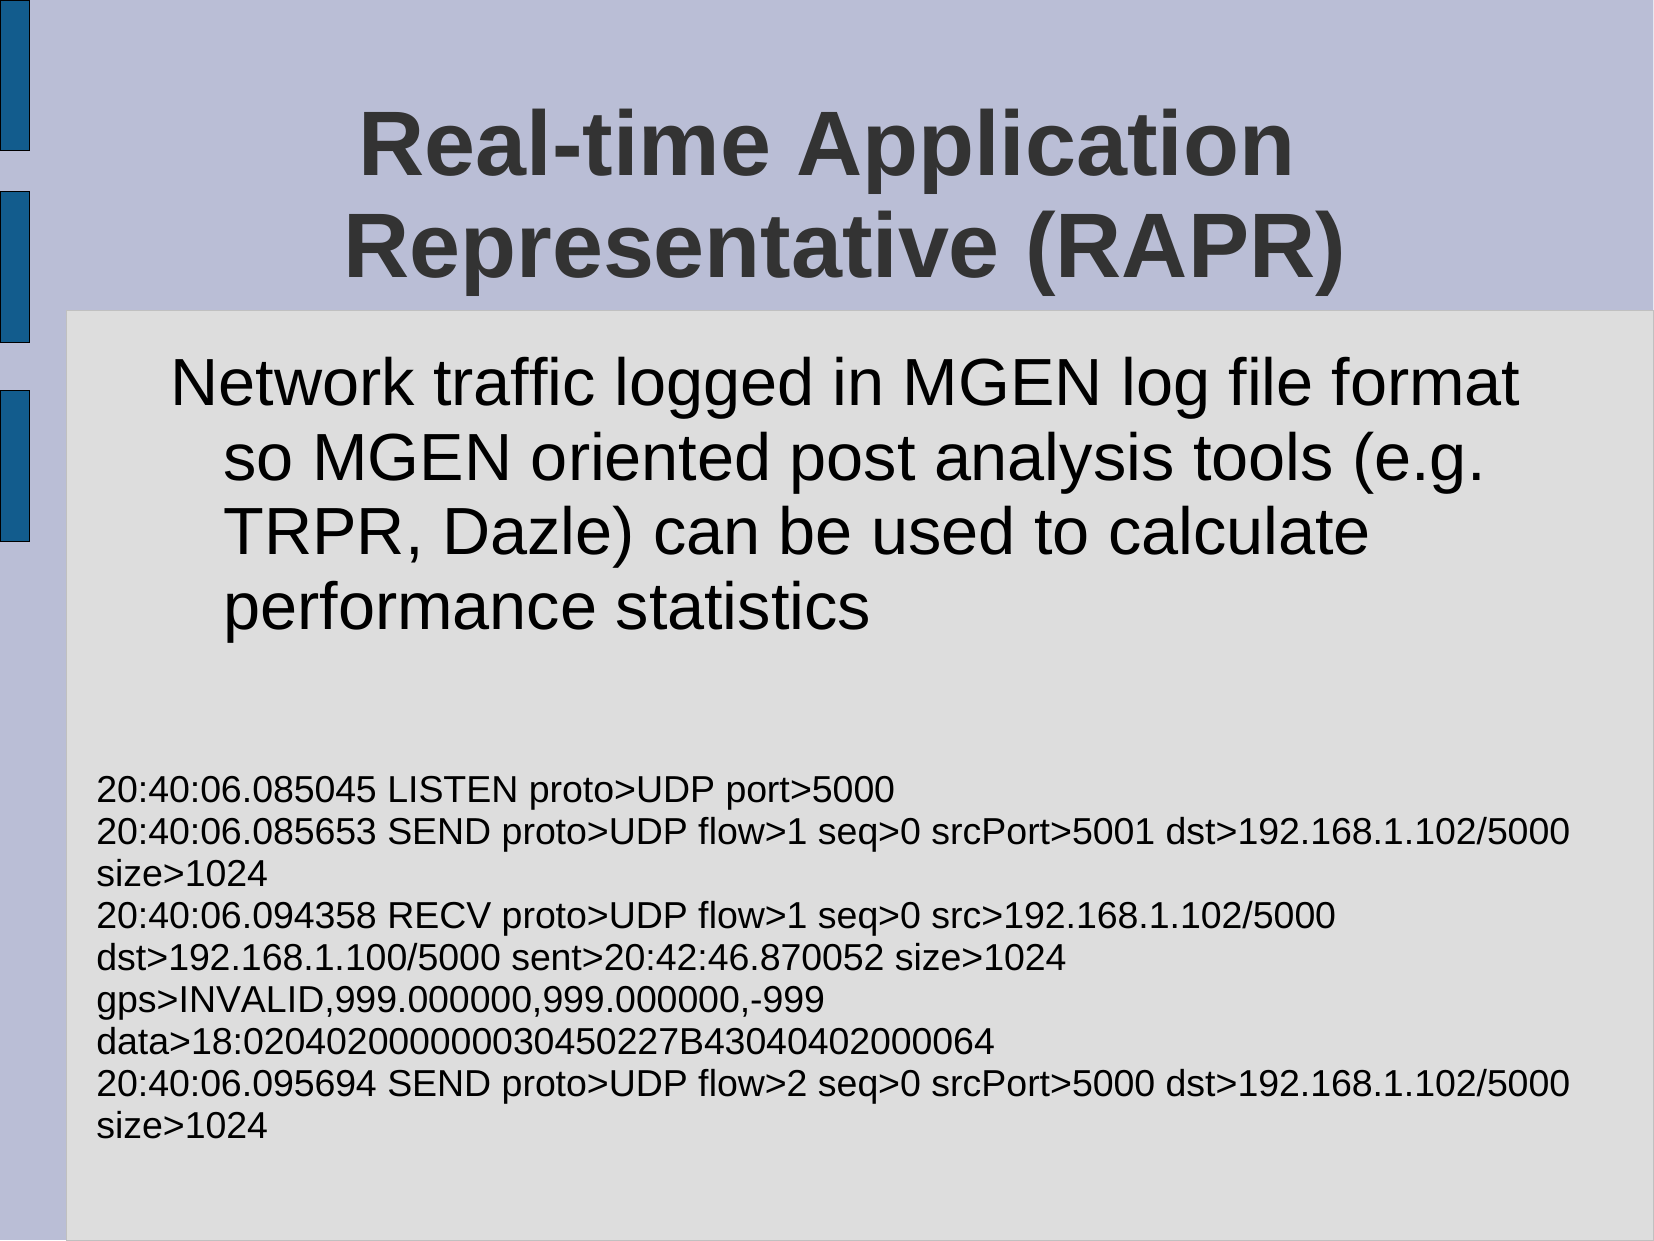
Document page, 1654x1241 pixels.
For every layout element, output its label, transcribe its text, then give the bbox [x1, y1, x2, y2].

title Real-time Application Representative (RAPR) [121, 75, 1534, 314]
list Network traffic logged in MGEN log file format so MGEN oriented post analysis tools (e.g. TRPR, Dazle) can be used to calculate performance statistics [152, 344, 1534, 768]
text_box 20:40:06.085045 LISTEN proto>UDP port>5000 20:40:06.085653 SEND proto>UDP flow>1 seq>0 srcPort>5001 dst>192.168.1.102/5000 size>1024 20:40:06.094358 RECV proto>UDP flow>1 seq>0 src>192.168.1.102/5000 dst>192.168.1.100/5000 sent>20:42:46.870052 size>1024 gps>INVALID,999.000000,999.000000,-999 data>18:020402000000030450227B43040402000064 20:40:06.095694 SEND proto>UDP flow>2 seq>0 srcPort>5000 dst>192.168.1.102/5000 size>1024 [96, 768, 1620, 1215]
